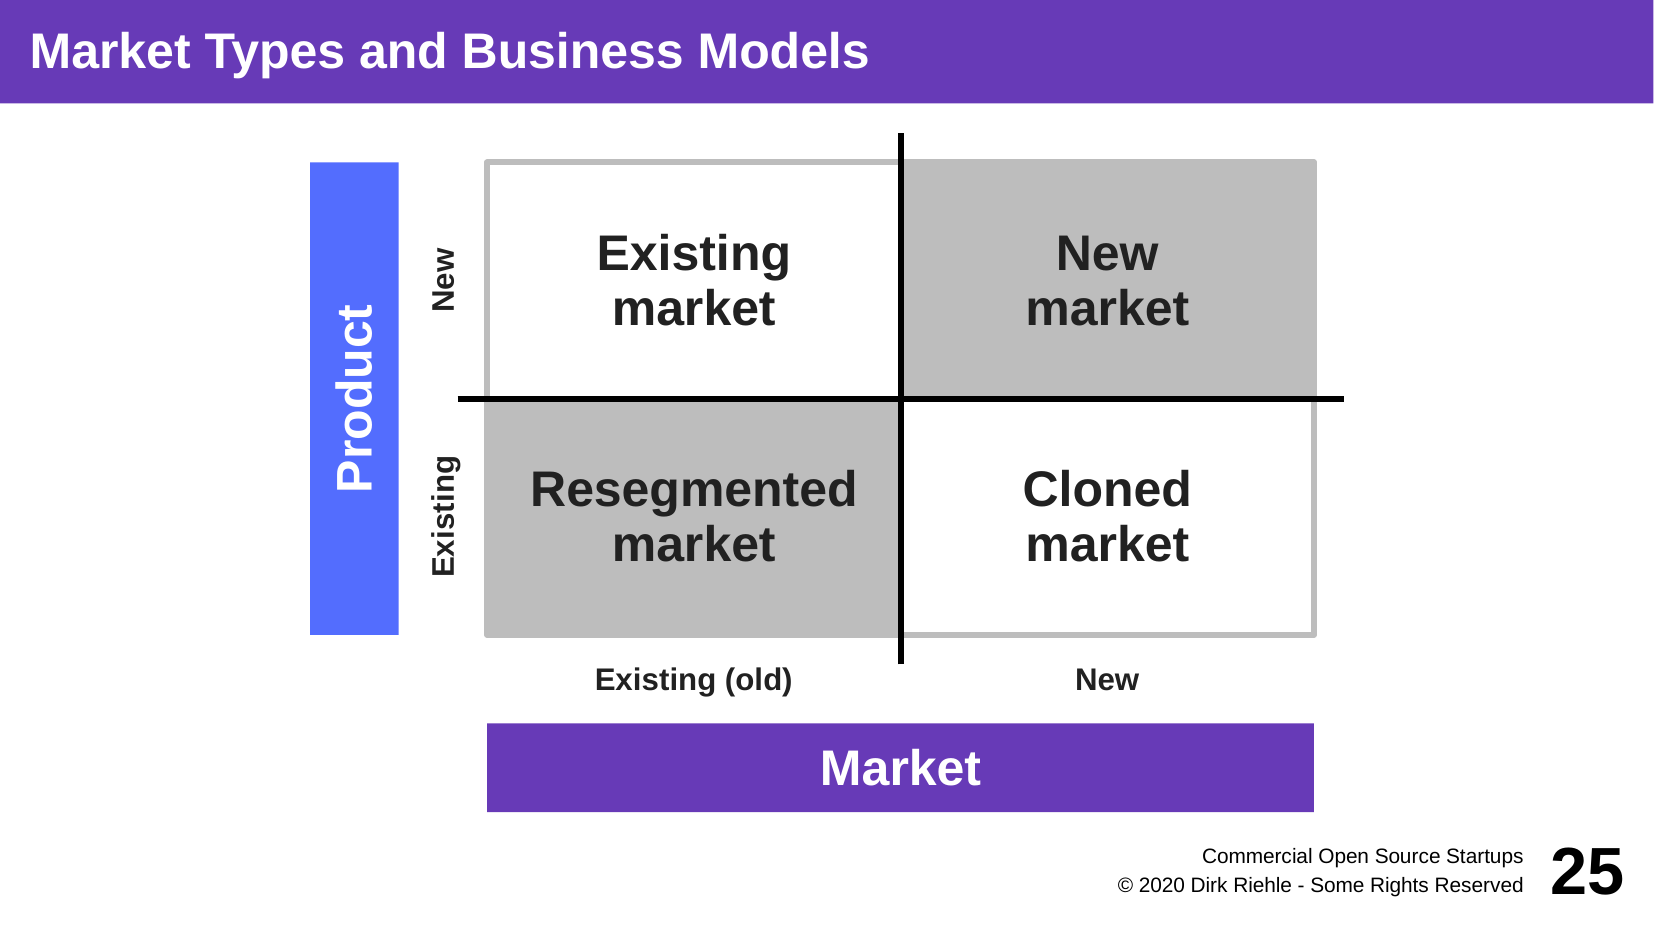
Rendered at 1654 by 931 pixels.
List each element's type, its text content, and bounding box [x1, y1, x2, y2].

text_box New market [904, 162, 1314, 396]
text_box Market [487, 723, 1314, 813]
text_box Product [310, 162, 399, 635]
text_box Existing (old) [487, 634, 900, 723]
text_box Existing [399, 399, 488, 635]
text_box Resegmented market [488, 402, 898, 634]
title Market Types and Business Models [0, 0, 1654, 104]
text_box New [399, 162, 488, 399]
text_box Existing market [488, 162, 898, 396]
text_box Cloned market [904, 402, 1314, 634]
text_box New [900, 634, 1314, 723]
